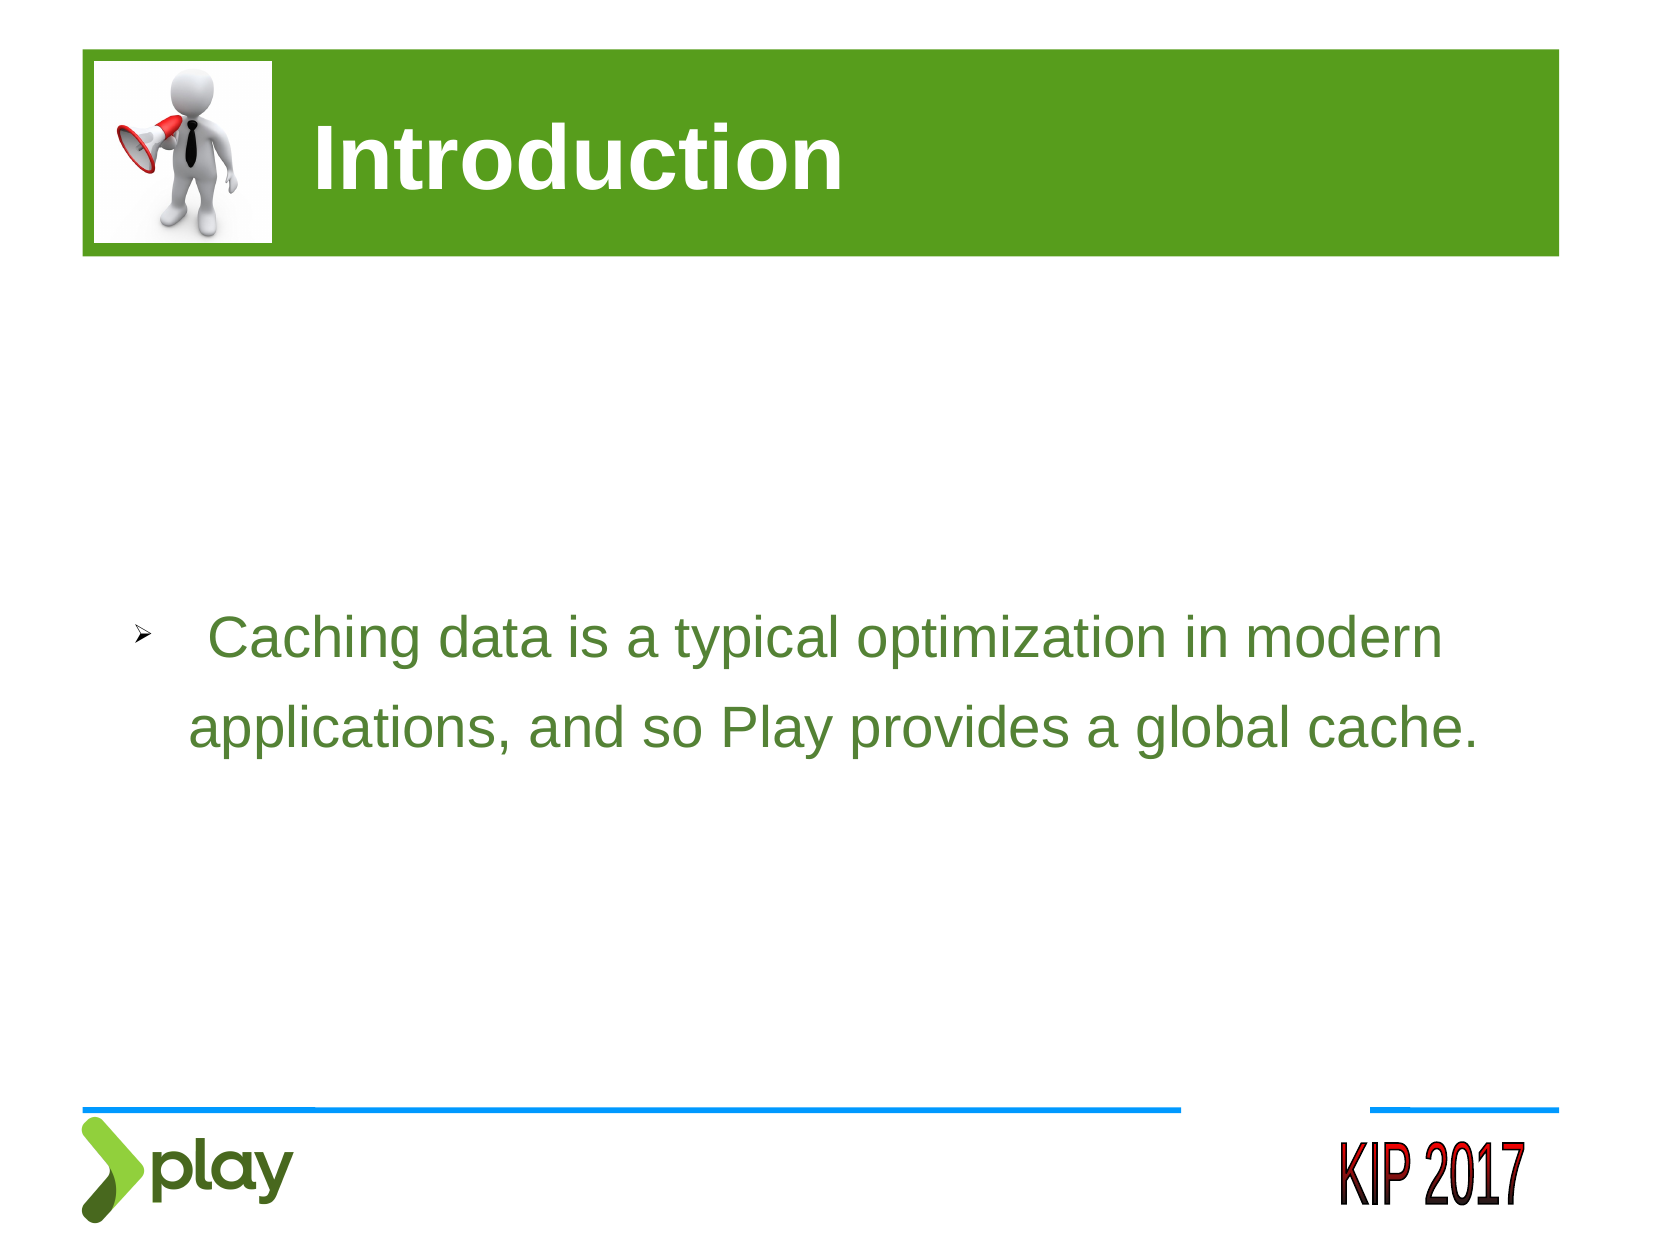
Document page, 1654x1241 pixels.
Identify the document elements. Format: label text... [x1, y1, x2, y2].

text_box Caching data is a typical optimization in modern applications, and so Play provides a global cache. [82, 299, 1560, 1065]
title Introduction [82, 49, 1560, 257]
picture [94, 61, 272, 243]
picture [68, 1111, 302, 1229]
